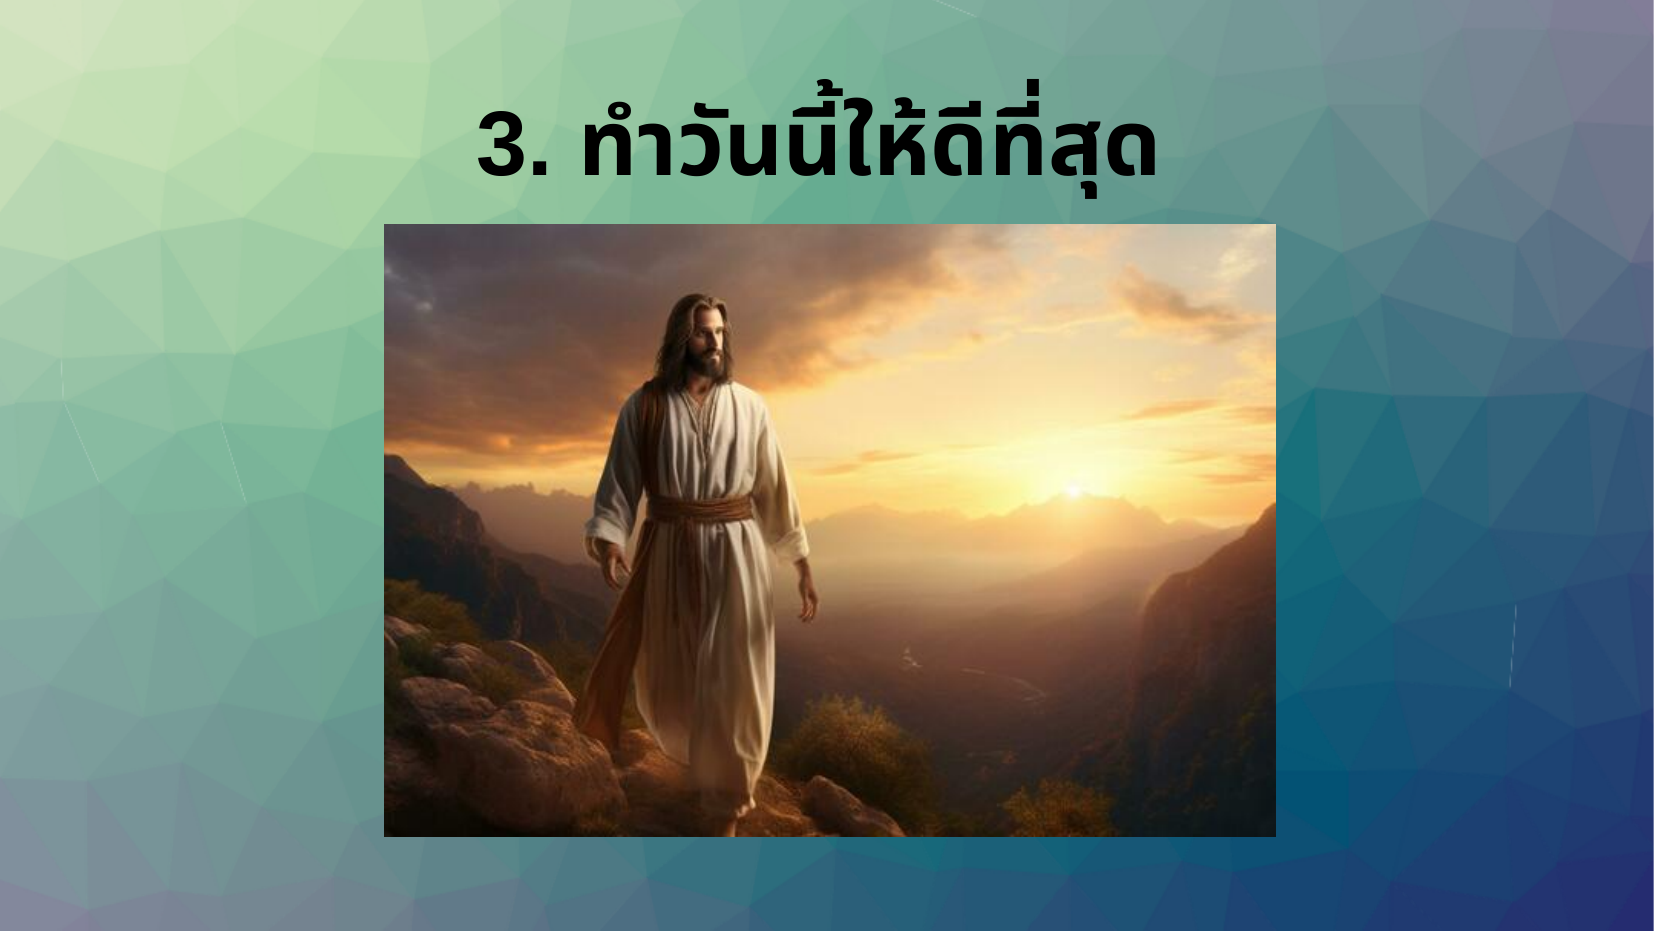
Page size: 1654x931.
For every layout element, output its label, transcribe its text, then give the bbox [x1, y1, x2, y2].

picture [0, 0, 1654, 931]
title 3. ทำวันนี้ให้ดีที่สุด [75, 75, 1564, 231]
